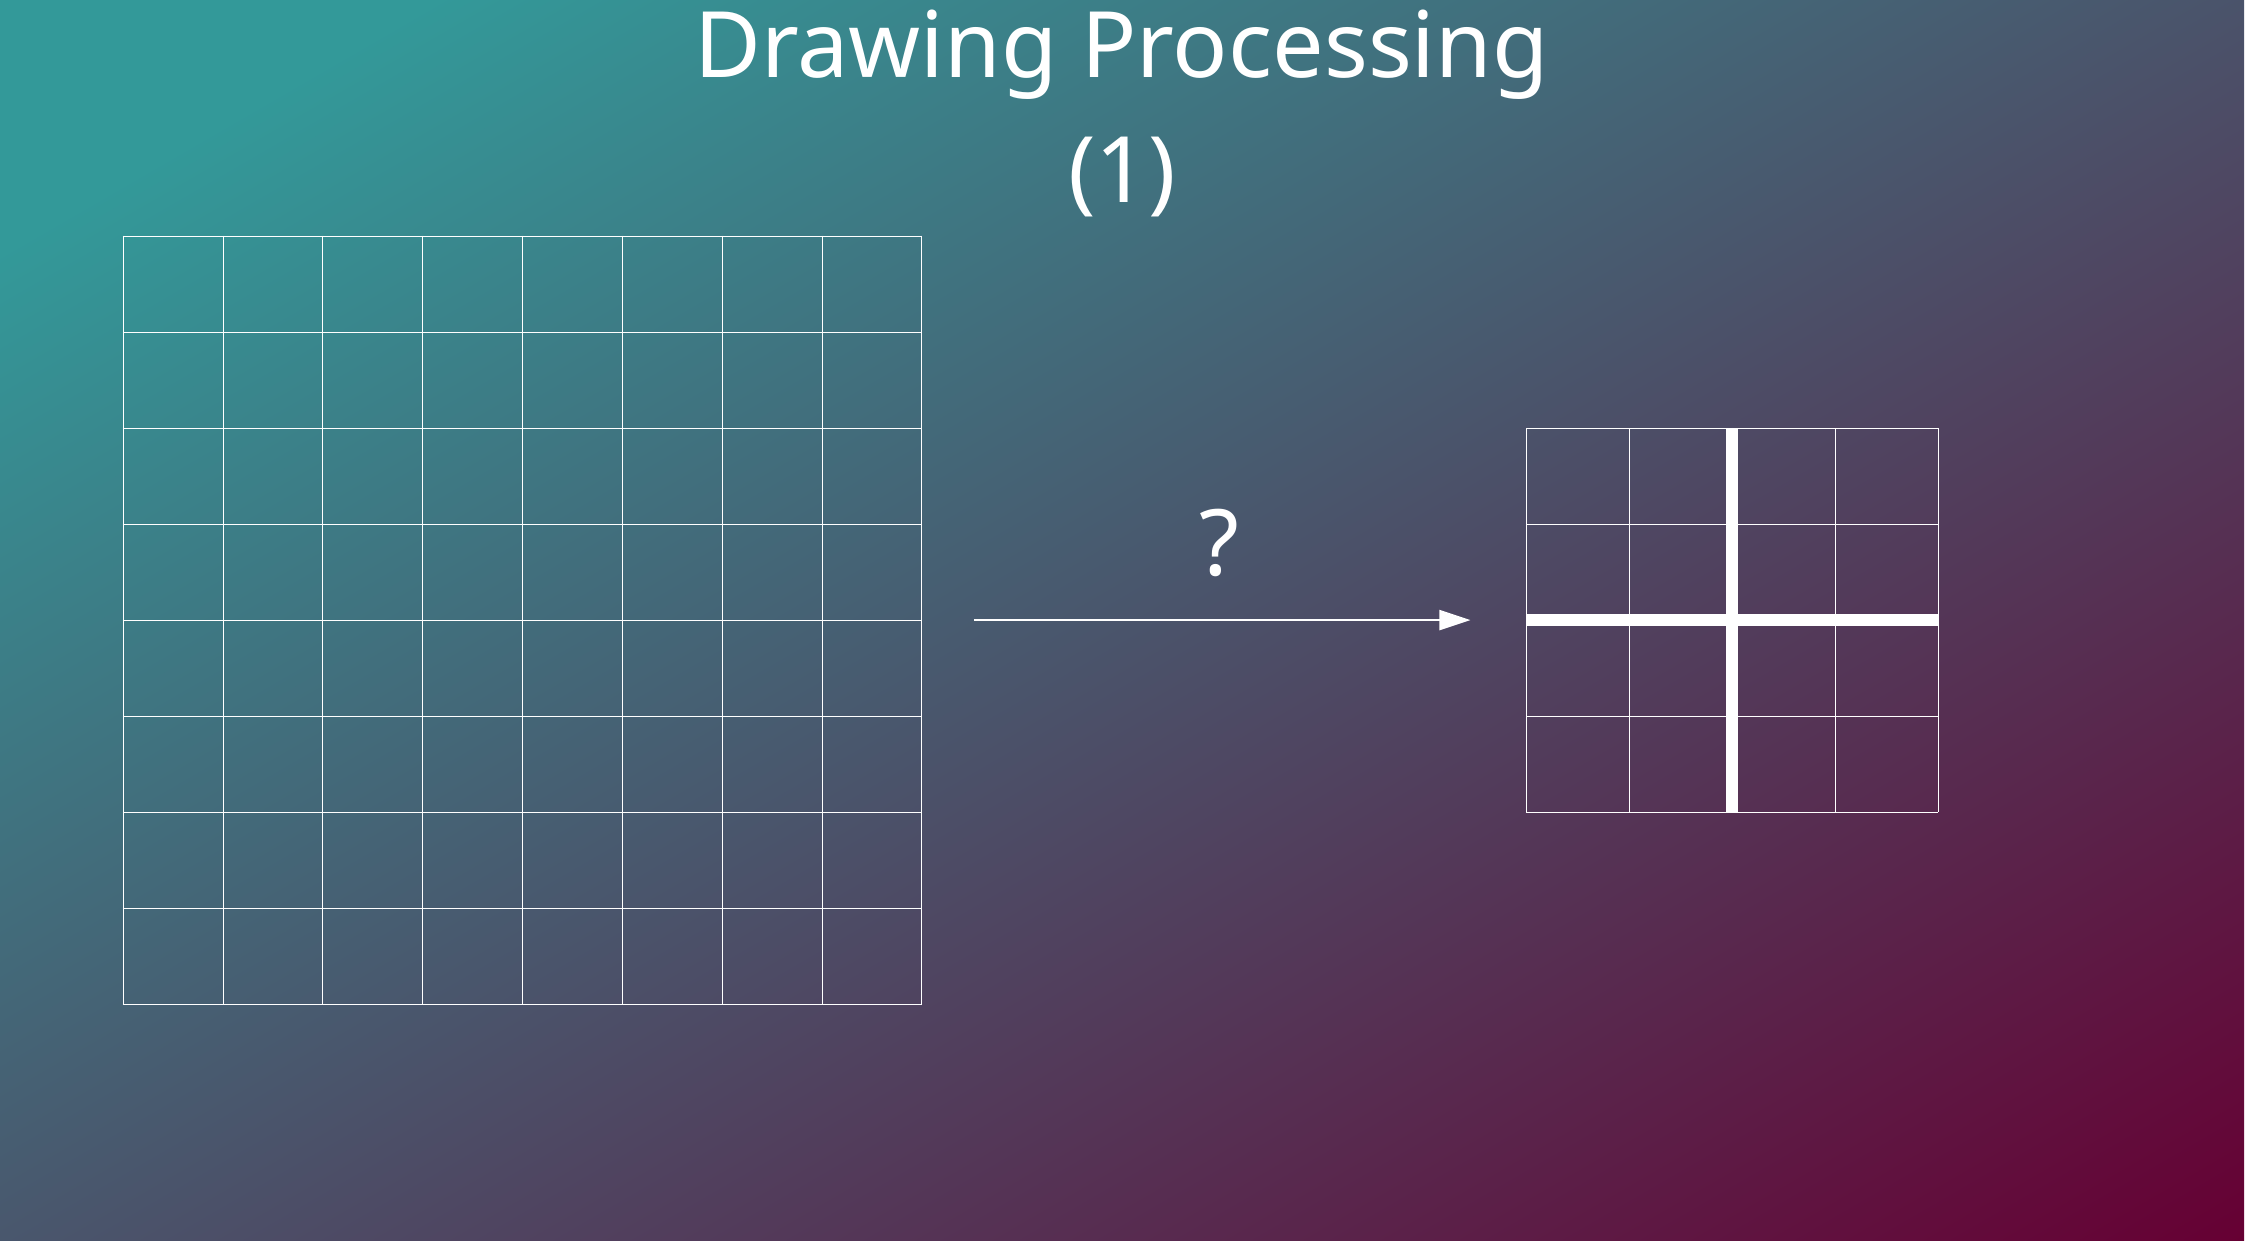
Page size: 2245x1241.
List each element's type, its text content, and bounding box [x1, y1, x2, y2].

table_header [124, 237, 223, 332]
table_header [1836, 429, 1938, 524]
table_cell [623, 909, 722, 1004]
table_cell [124, 813, 223, 908]
table_header [523, 237, 622, 332]
table_cell [1527, 525, 1629, 614]
table_cell [723, 909, 822, 1004]
table_cell [124, 909, 223, 1004]
table_cell [423, 333, 522, 428]
table_cell [124, 429, 223, 524]
table_header [1630, 429, 1726, 524]
table_cell [523, 429, 622, 524]
table_cell [523, 813, 622, 908]
table_cell [124, 525, 223, 620]
table_cell [823, 717, 921, 812]
table_cell [623, 717, 722, 812]
table_cell [723, 621, 822, 716]
table_cell [523, 717, 622, 812]
table_cell [1630, 626, 1726, 716]
table_cell [323, 621, 422, 716]
table_cell [823, 621, 921, 716]
table_cell [1738, 626, 1835, 716]
table_header [1527, 429, 1629, 524]
table_header [823, 237, 921, 332]
table_cell [723, 717, 822, 812]
table_cell [723, 429, 822, 524]
table_cell [124, 717, 223, 812]
table_cell [124, 333, 223, 428]
table_cell [1836, 626, 1938, 716]
table_cell [823, 333, 921, 428]
table_cell [823, 525, 921, 620]
table_header [323, 237, 422, 332]
text_box ? [1168, 484, 1270, 595]
table_cell [523, 525, 622, 620]
table_cell [224, 909, 322, 1004]
table_cell [823, 429, 921, 524]
table_cell [323, 717, 422, 812]
table_header [423, 237, 522, 332]
table_cell [1836, 717, 1938, 812]
table_cell [623, 333, 722, 428]
table_cell [323, 429, 422, 524]
table_cell [423, 525, 522, 620]
table_cell [323, 333, 422, 428]
table_cell [523, 333, 622, 428]
table_header [623, 237, 722, 332]
table_cell [723, 813, 822, 908]
text_box Drawing Processing (1) [640, 49, 1604, 160]
table_cell [1527, 626, 1629, 716]
table_cell [224, 525, 322, 620]
table_cell [623, 621, 722, 716]
table_cell [1738, 525, 1835, 614]
table_cell [823, 813, 921, 908]
table_cell [423, 429, 522, 524]
table_cell [323, 813, 422, 908]
table_cell [1836, 525, 1938, 614]
table_cell [423, 909, 522, 1004]
table_cell [323, 525, 422, 620]
table_cell [224, 429, 322, 524]
table_cell [523, 909, 622, 1004]
table_cell [124, 621, 223, 716]
table_cell [224, 813, 322, 908]
table_cell [423, 717, 522, 812]
table_cell [224, 333, 322, 428]
table_cell [623, 429, 722, 524]
table_cell [224, 717, 322, 812]
table_cell [623, 813, 722, 908]
table_header [1738, 429, 1835, 524]
table_cell [1738, 717, 1835, 812]
table_cell [423, 621, 522, 716]
table_header [224, 237, 322, 332]
table_cell [723, 333, 822, 428]
table_cell [723, 525, 822, 620]
table_cell [1527, 717, 1629, 812]
table_cell [423, 813, 522, 908]
table_cell [1630, 717, 1726, 812]
table_cell [323, 909, 422, 1004]
table_cell [224, 621, 322, 716]
table_cell [823, 909, 921, 1004]
table_cell [623, 525, 722, 620]
table_header [723, 237, 822, 332]
table_cell [1630, 525, 1726, 614]
table_cell [523, 621, 622, 716]
